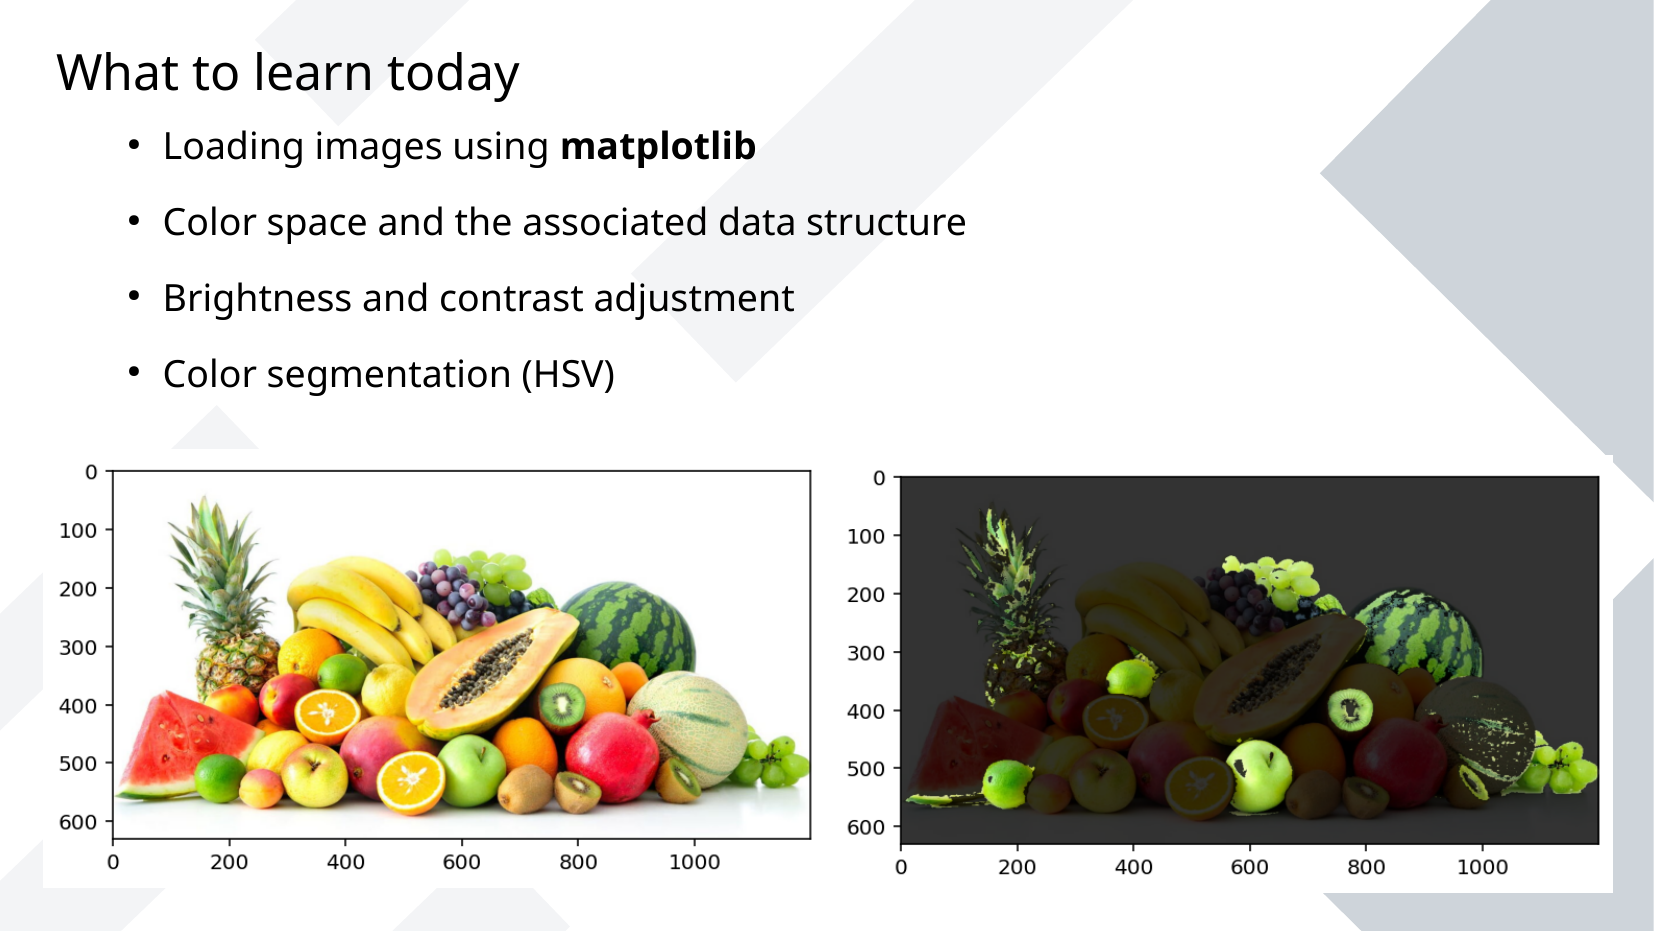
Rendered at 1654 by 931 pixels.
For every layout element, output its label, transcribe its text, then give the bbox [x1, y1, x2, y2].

picture [43, 449, 826, 888]
picture [831, 455, 1613, 893]
text_box What to learn today [41, 29, 863, 113]
text_box Loading images using matplotlib Color space and the associated data structure Brightness and contrast adjustment Color segmentation (HSV) [112, 112, 1576, 406]
